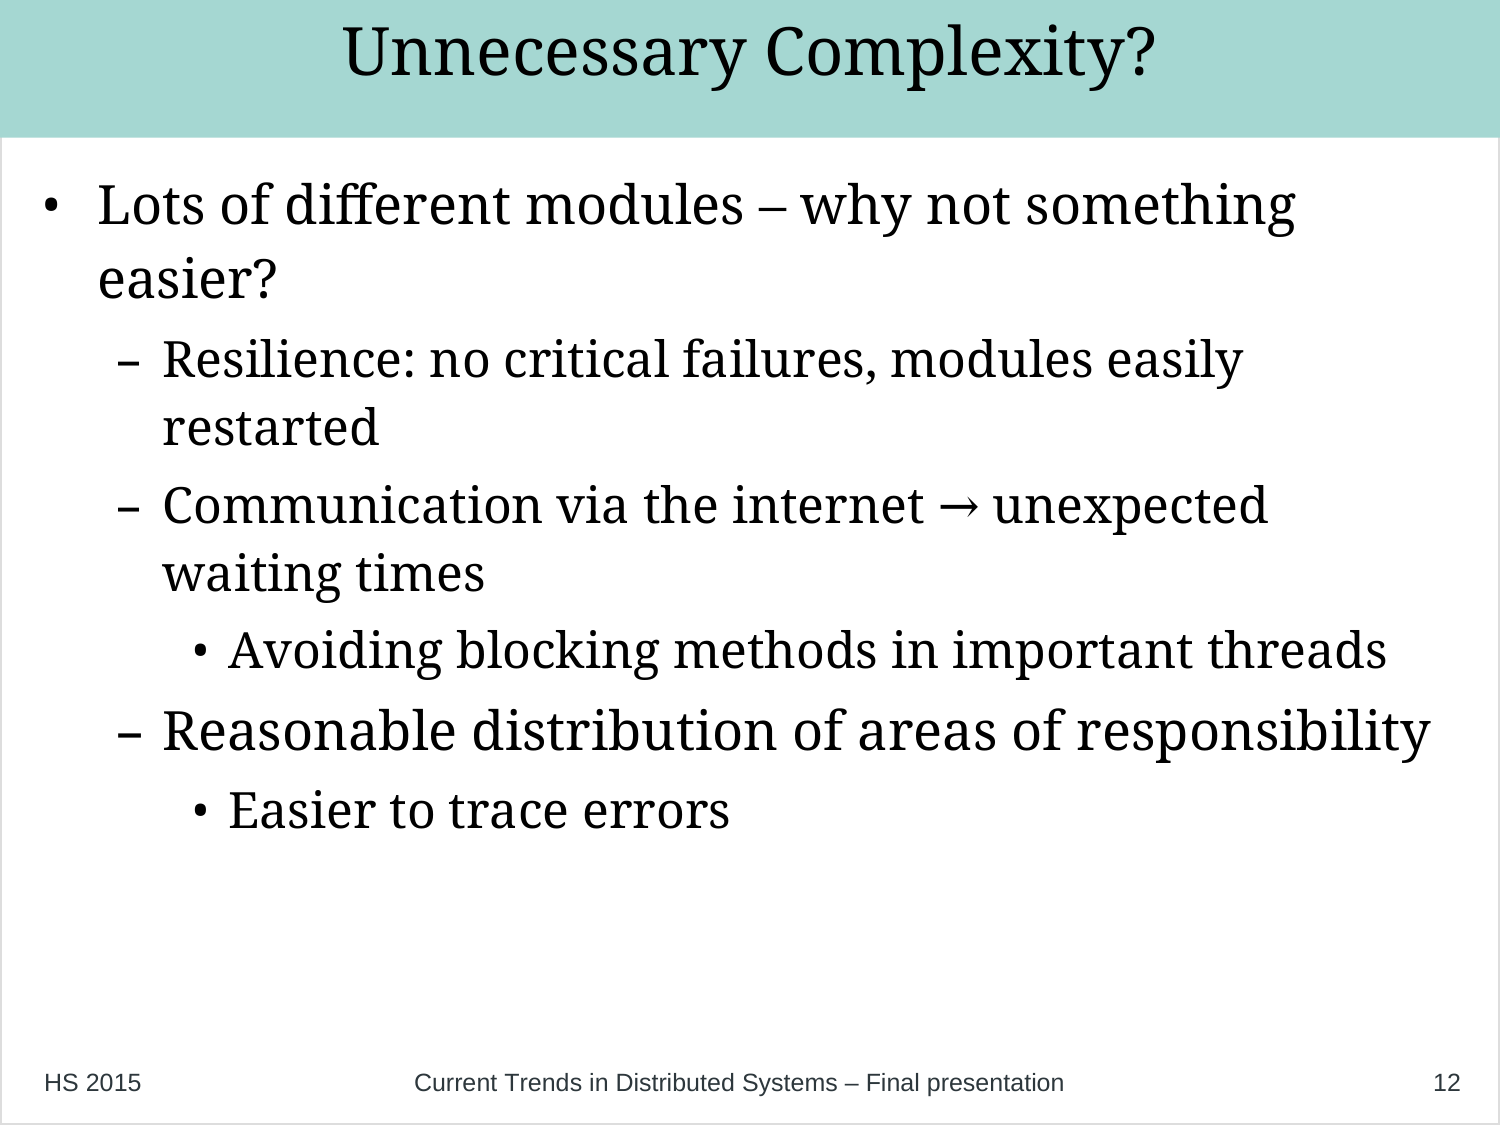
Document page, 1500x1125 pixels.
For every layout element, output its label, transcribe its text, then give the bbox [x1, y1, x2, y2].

list Lots of different modules – why not something easier? Resilience: no critical failures, modules easily restarted Communication via the internet → unexpected waiting times Avoiding blocking methods in important threads Reasonable distribution of areas of responsibility Easier to trace errors [26, 158, 1477, 827]
text_box HS 2015 [29, 1058, 195, 1097]
text_box <Nummer> [1375, 1058, 1477, 1097]
text_box Current Trends in Distributed Systems – Final presentation [300, 1058, 1201, 1107]
title Unnecessary Complexity? [0, 0, 1500, 138]
